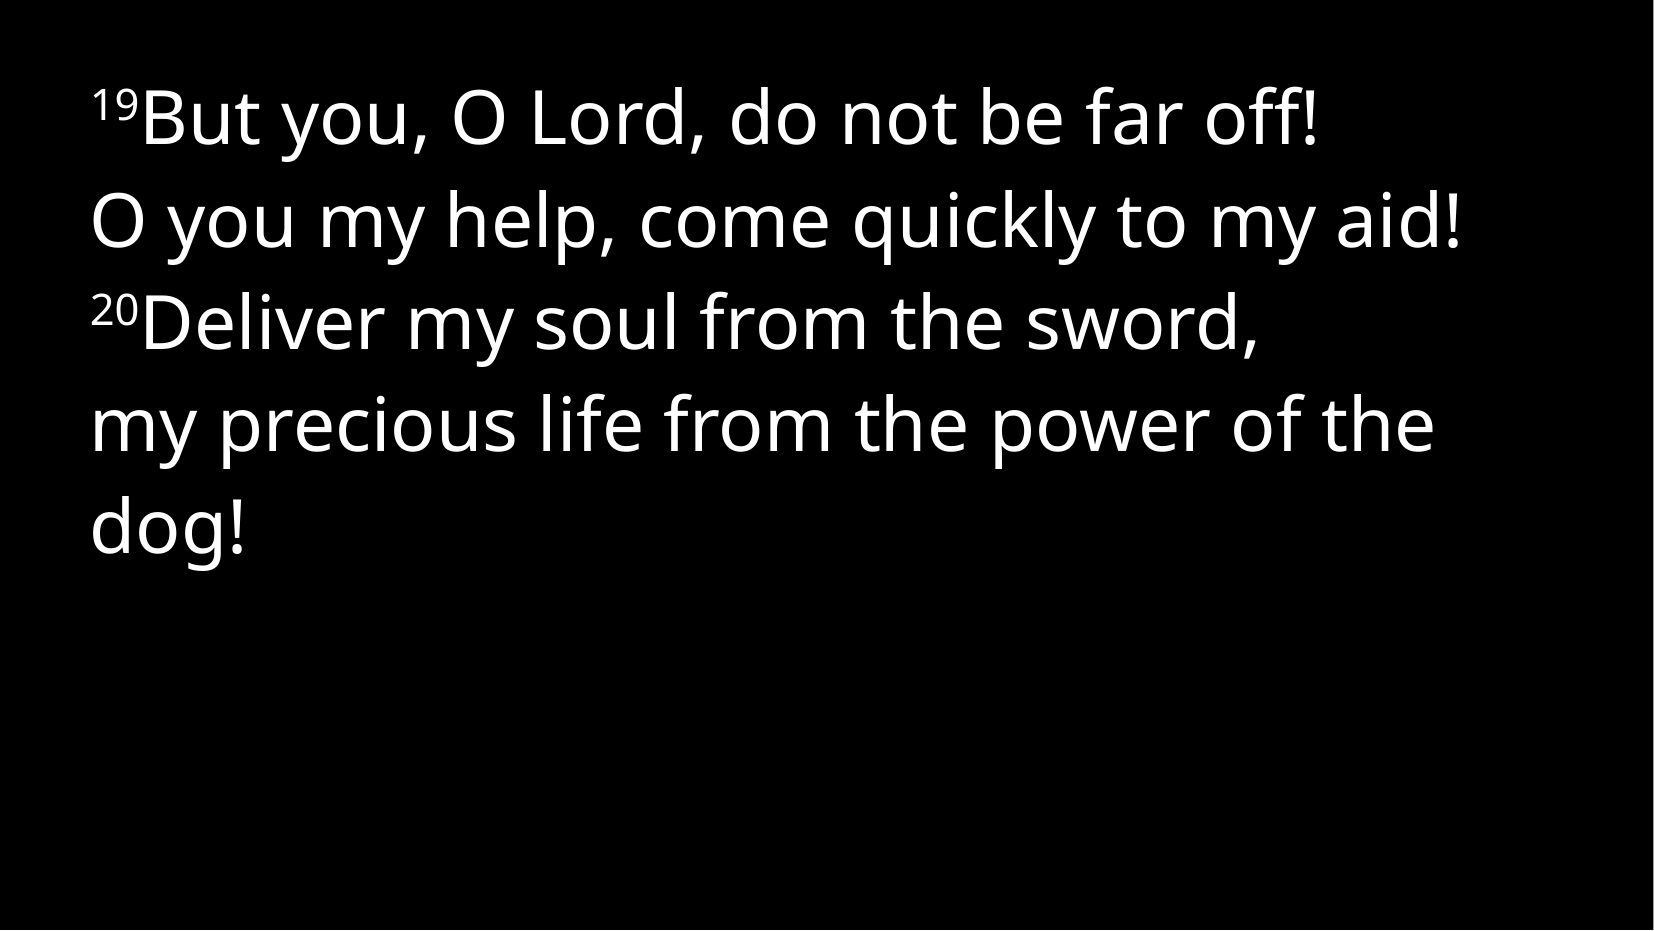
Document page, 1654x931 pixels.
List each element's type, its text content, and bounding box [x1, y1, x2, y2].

text_box 19But you, O Lord, do not be far off! O you my help, come quickly to my aid! 20Deliver my soul from the sword, my precious life from the power of the dog! [75, 57, 1576, 583]
